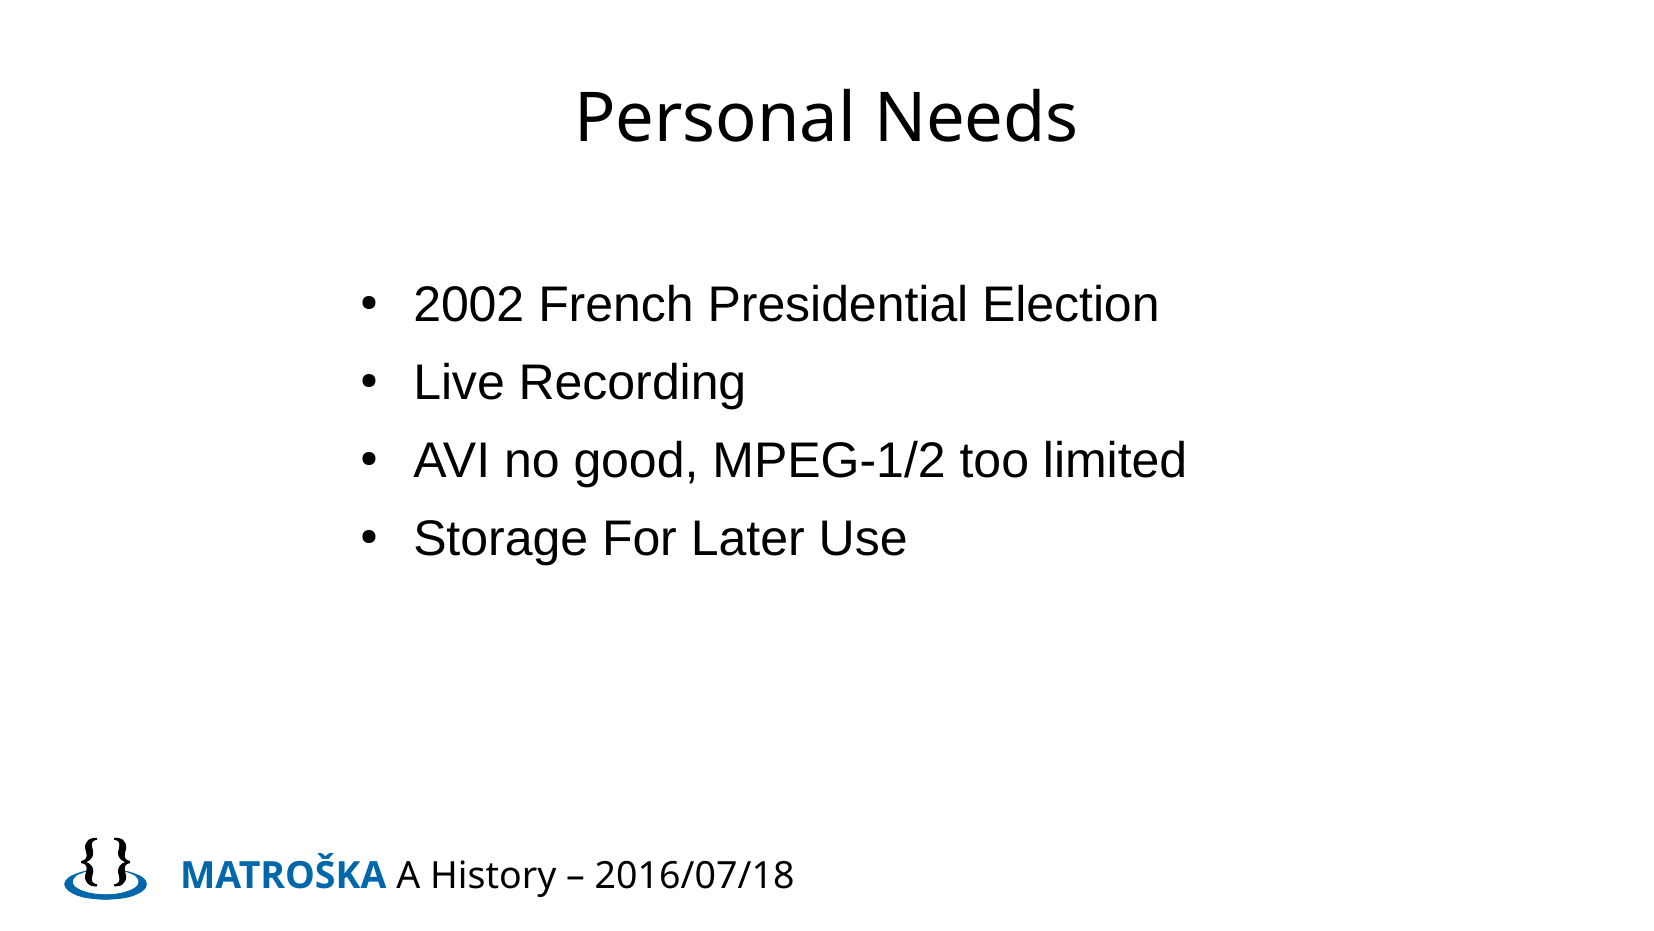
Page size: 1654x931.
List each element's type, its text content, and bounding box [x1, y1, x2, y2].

picture [64, 827, 147, 910]
title Personal Needs [82, 37, 1571, 193]
list 2002 French Presidential Election Live Recording AVI no good, MPEG-1/2 too limited Storage For Later Use [342, 276, 1571, 615]
text_box MATROŠKA A History – 2016/07/18 [165, 841, 891, 902]
